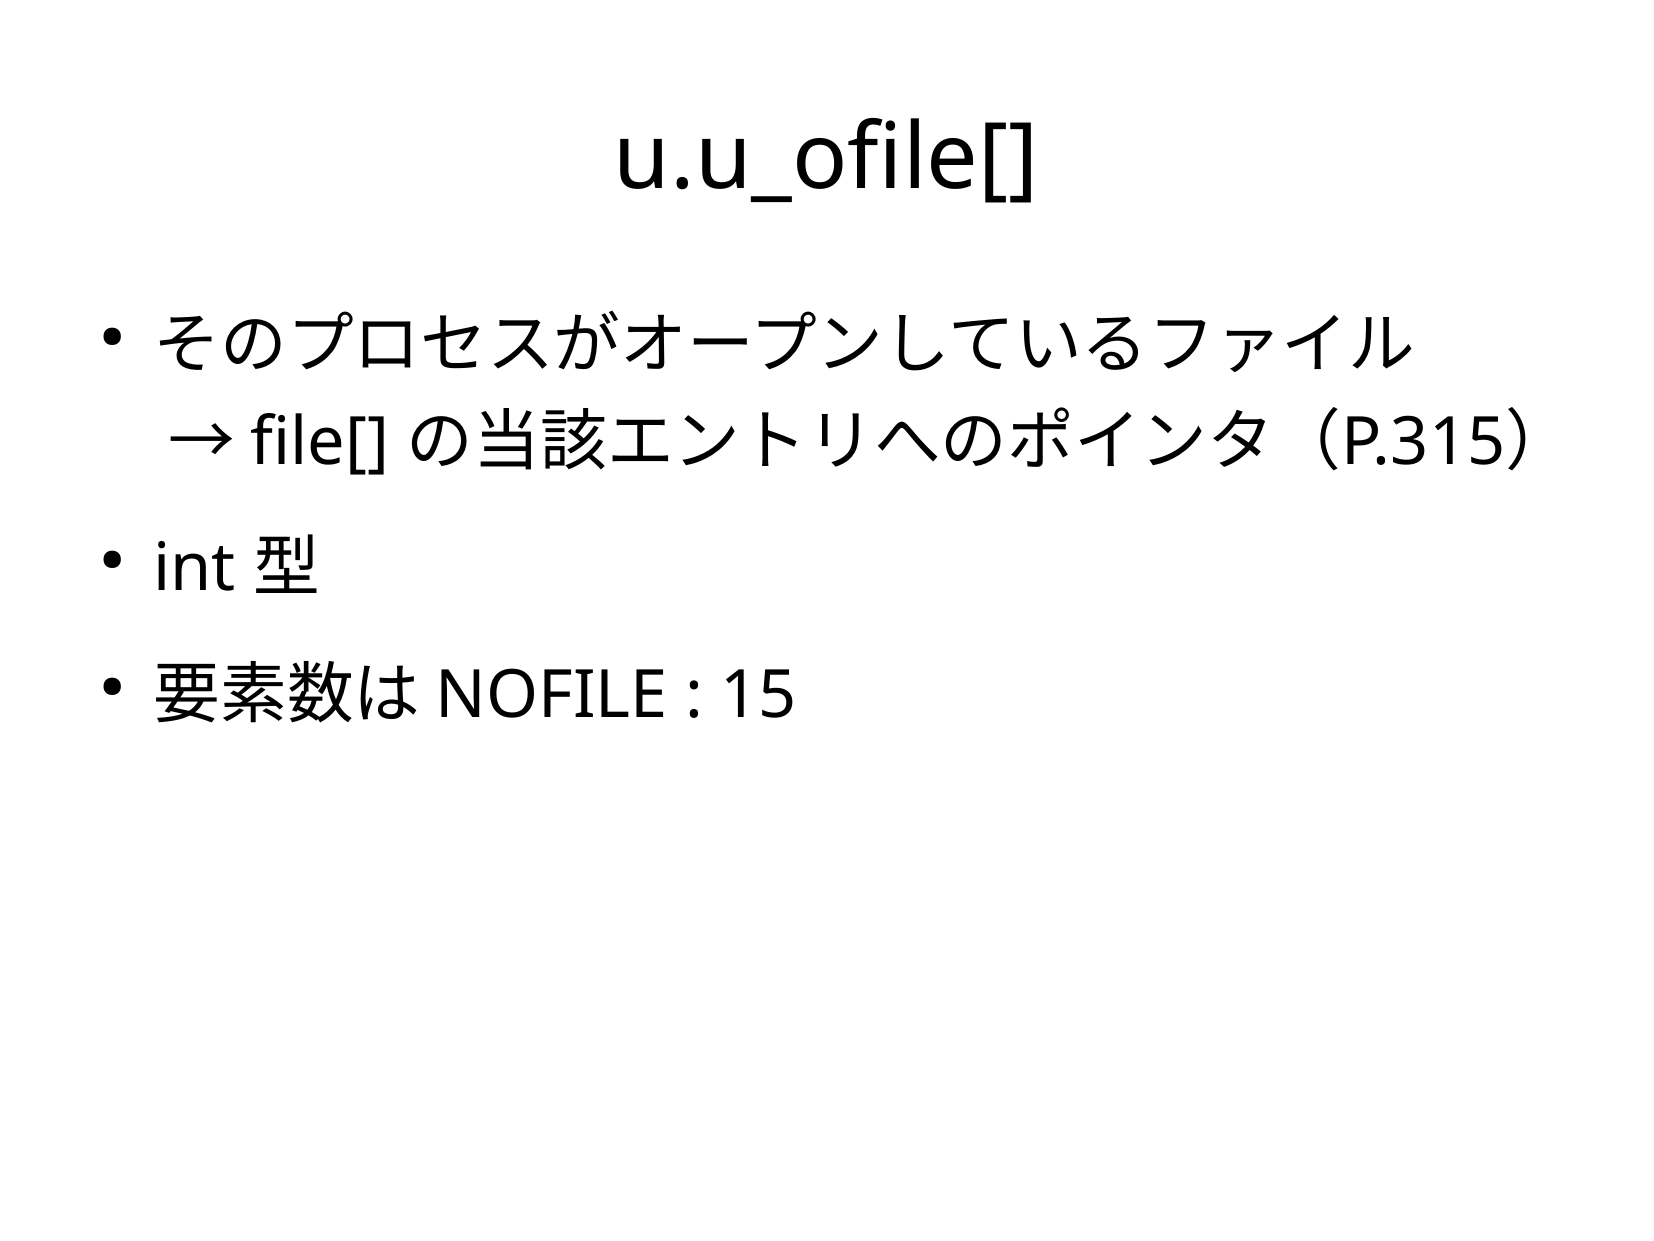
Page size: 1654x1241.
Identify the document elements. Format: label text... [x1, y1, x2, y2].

list そのプロセスがオープンしているファイル → file[] の当該エントリへのポインタ（P.315） int 型 要素数は NOFILE : 15 [82, 290, 1585, 1170]
title u.u_ofile[] [82, 49, 1571, 257]
